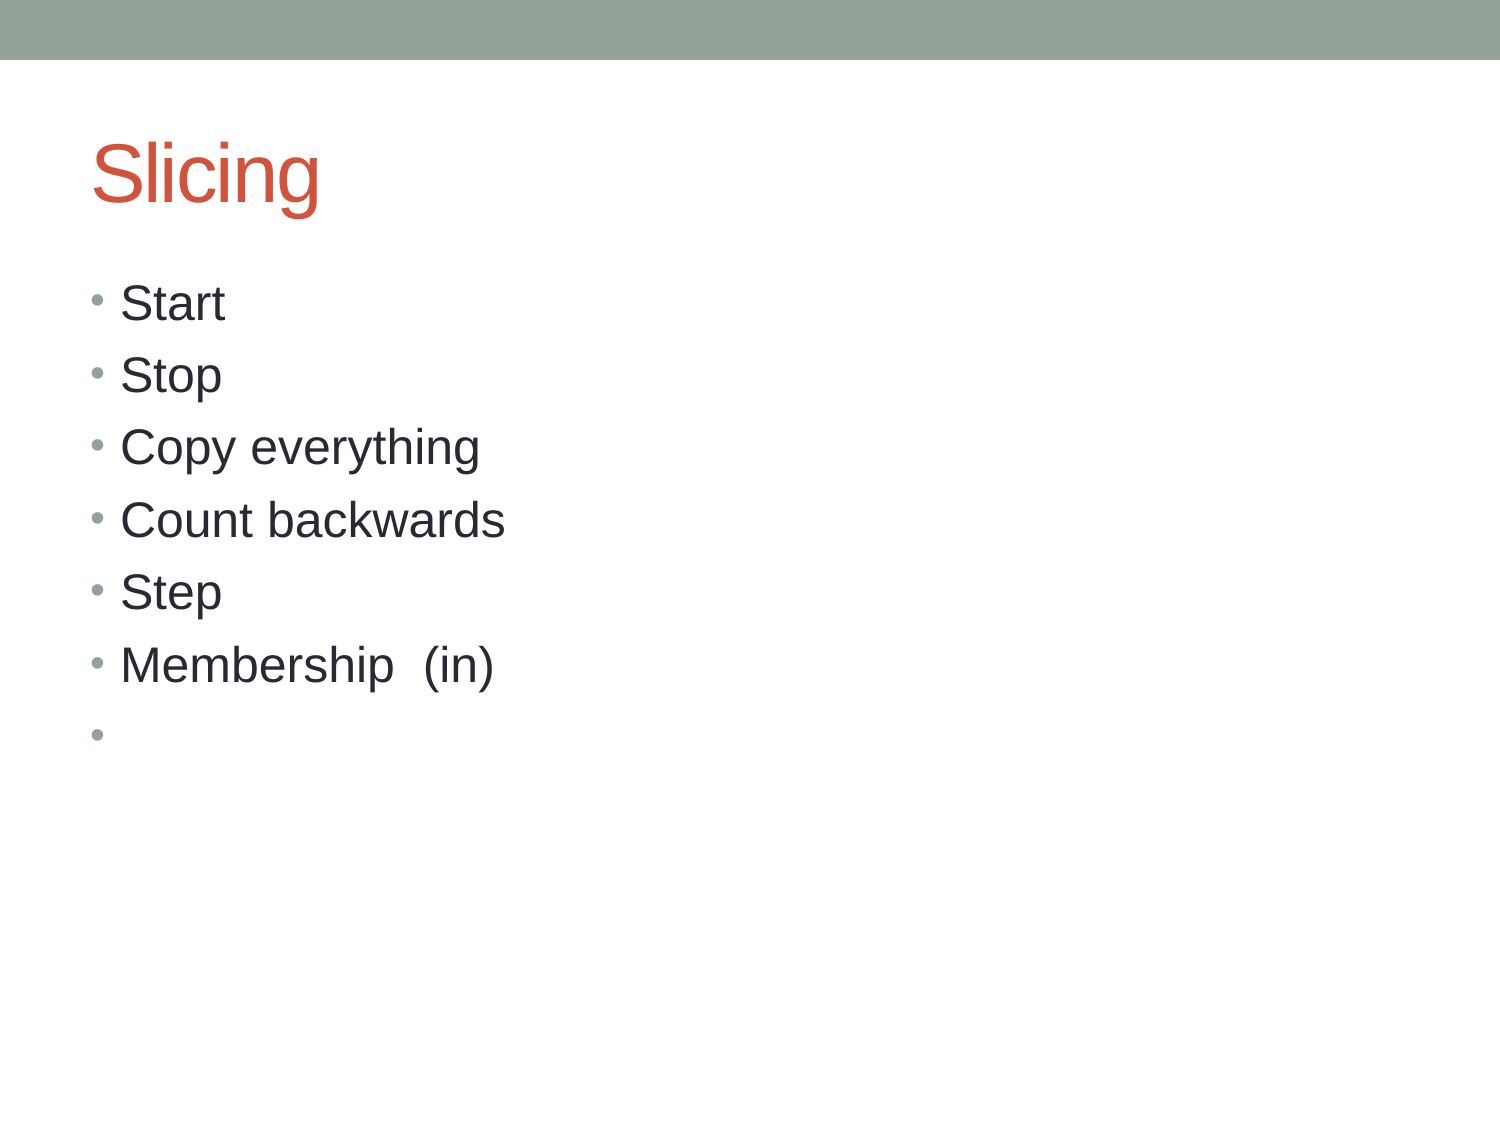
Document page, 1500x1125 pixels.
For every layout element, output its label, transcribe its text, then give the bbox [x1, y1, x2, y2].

list Start Stop Copy everything Count backwards Step Membership (in) [75, 262, 1426, 1063]
title Slicing [75, 87, 1426, 251]
